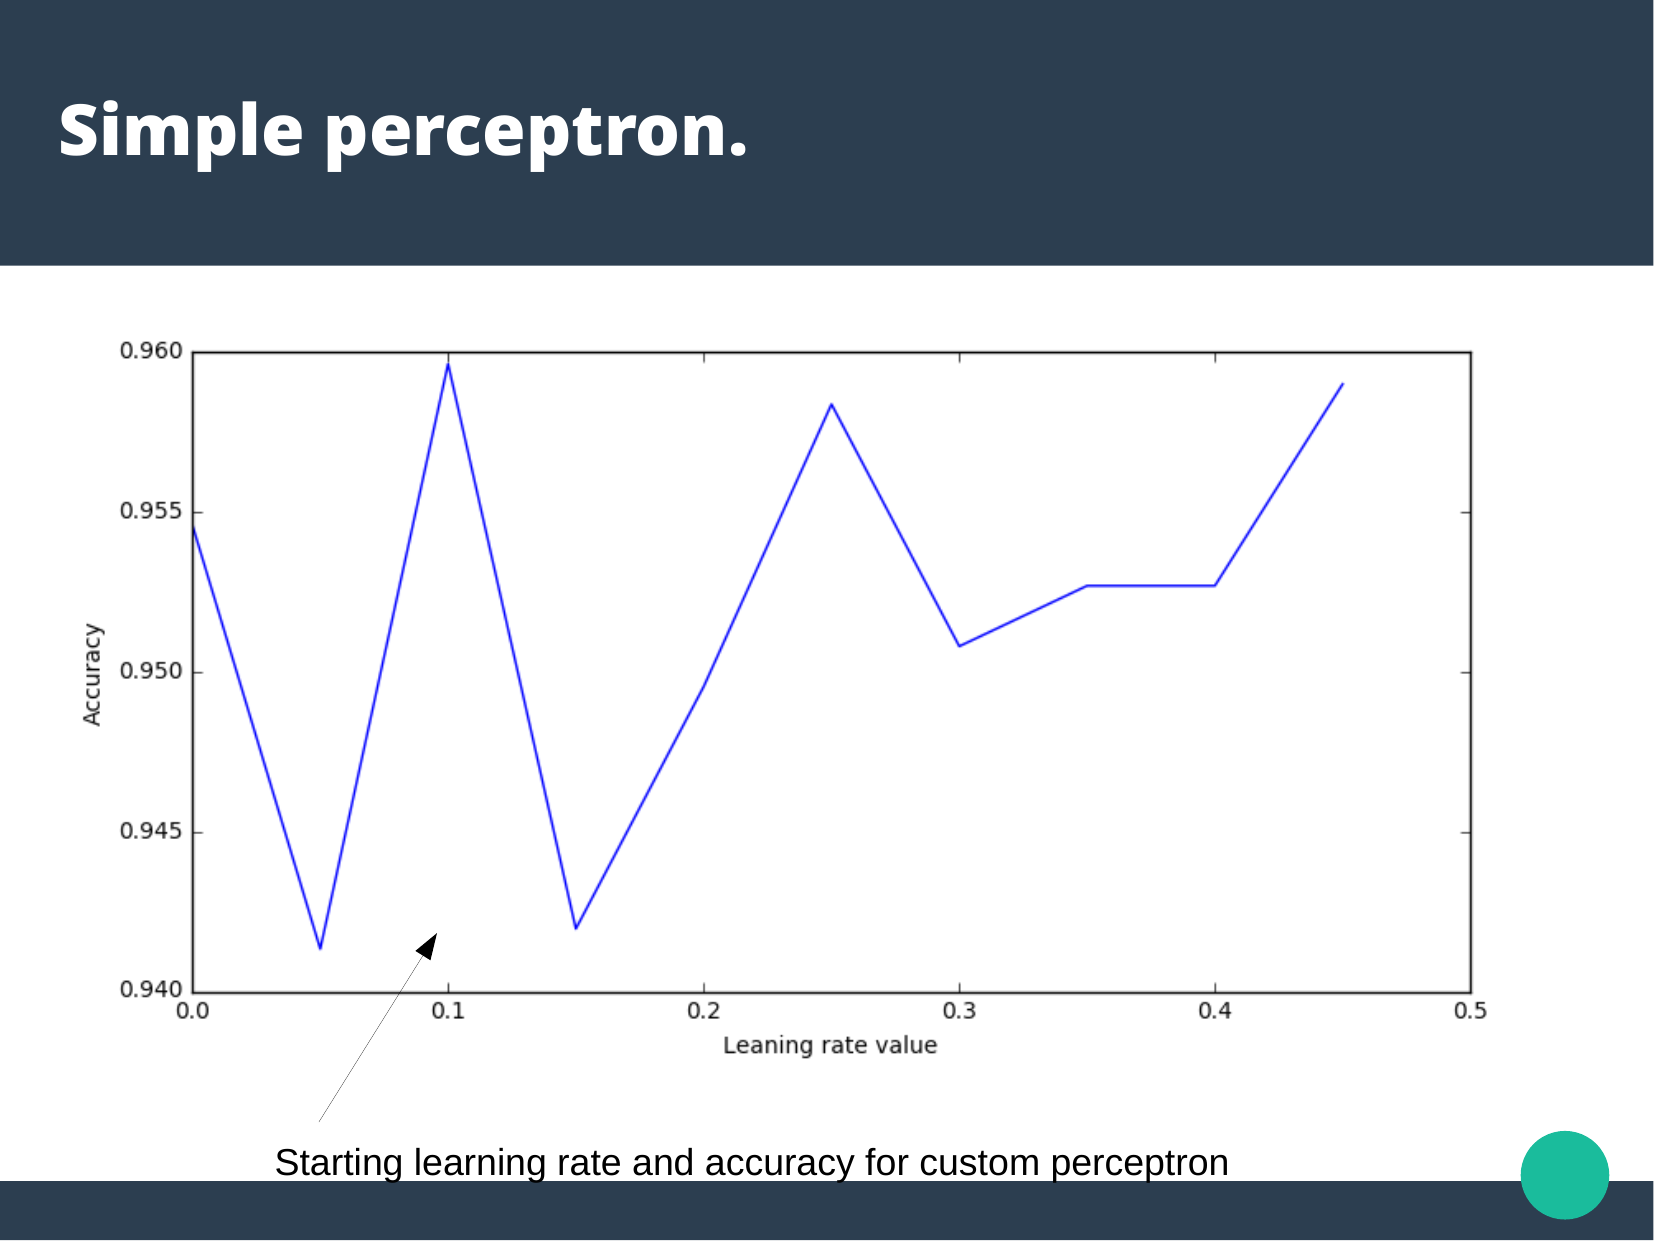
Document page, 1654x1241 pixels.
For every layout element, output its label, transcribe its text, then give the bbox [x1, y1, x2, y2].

text_box Starting learning rate and accuracy for custom perceptron [259, 1133, 1245, 1191]
picture [67, 324, 1505, 1075]
title Simple perceptron. [59, 49, 1595, 207]
